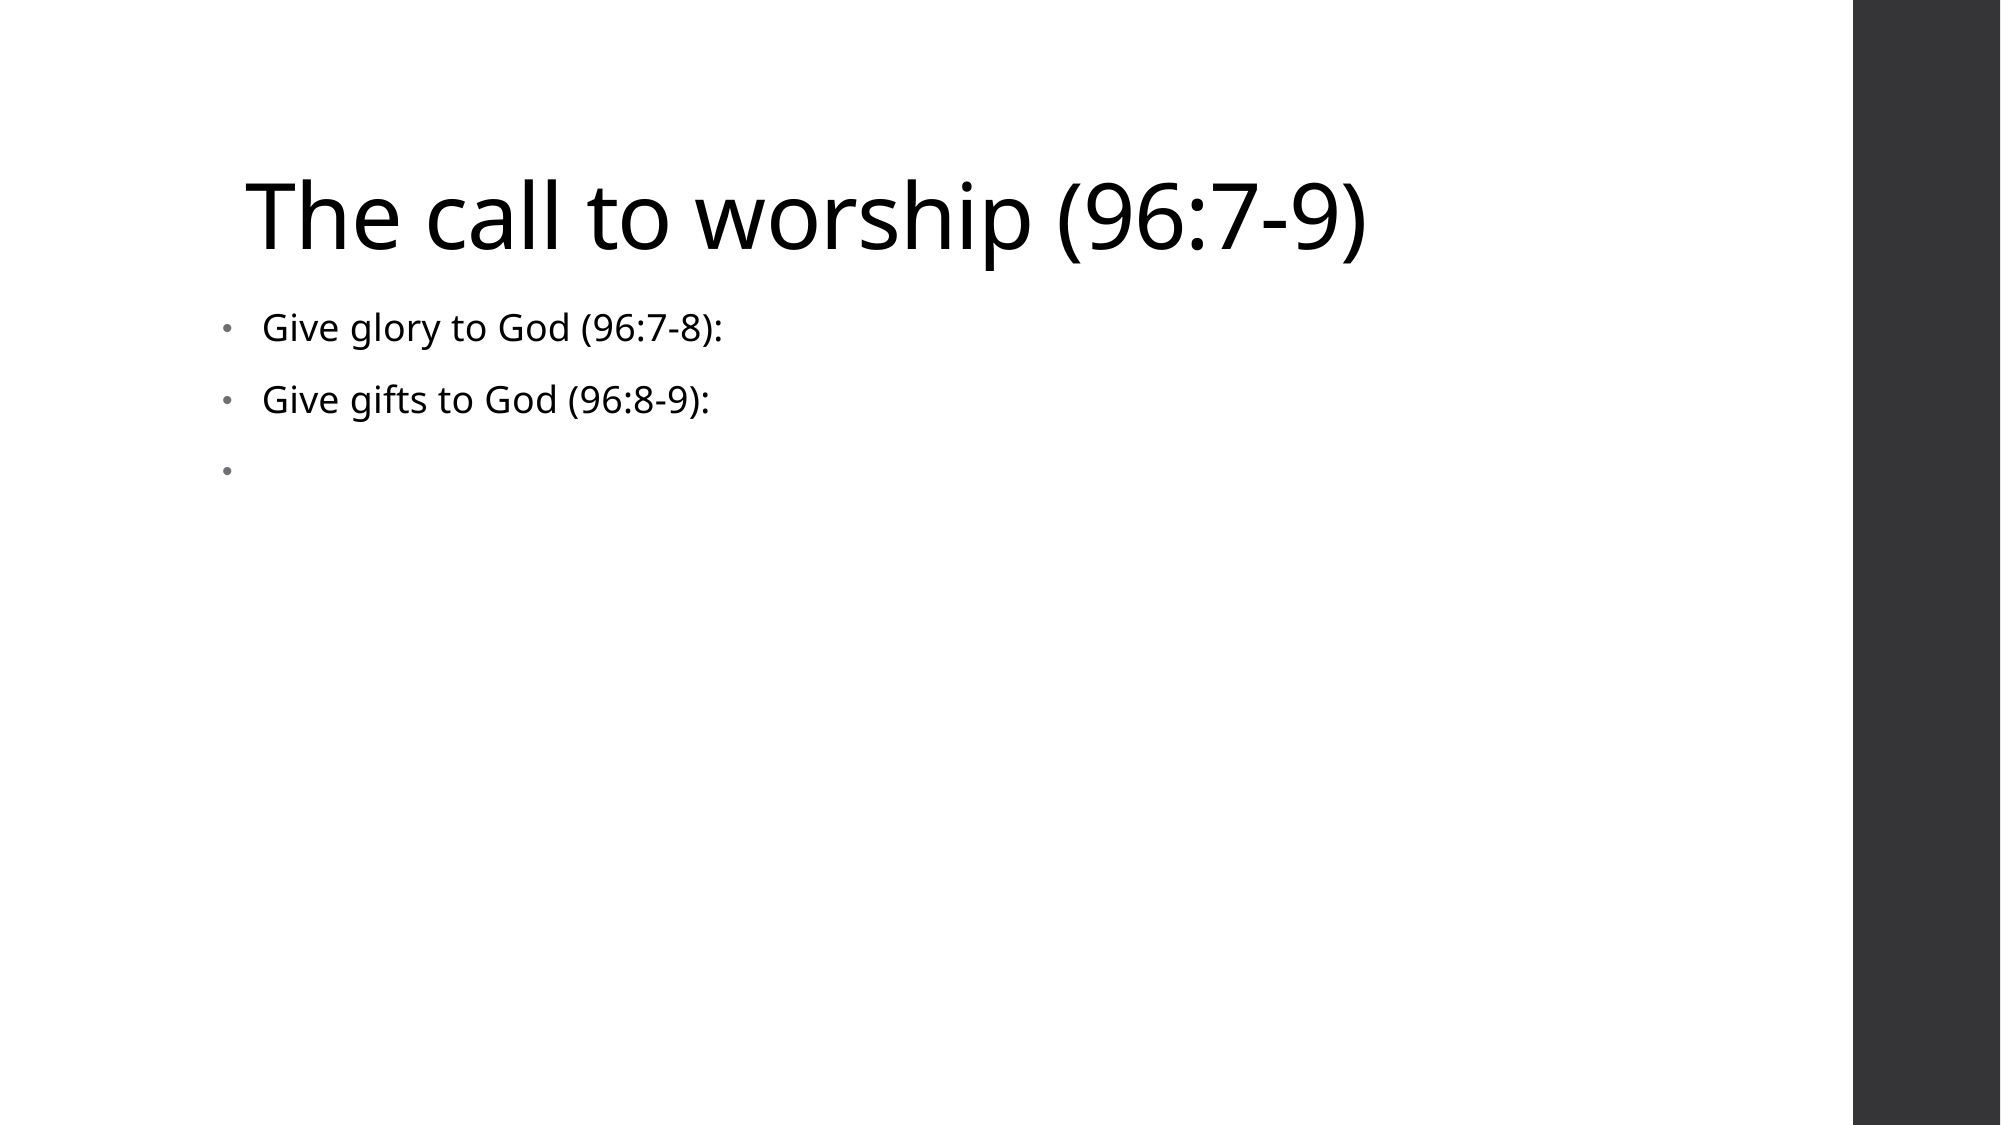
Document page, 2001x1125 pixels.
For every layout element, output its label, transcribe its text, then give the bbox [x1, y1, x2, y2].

title The call to worship (96:7-9) [206, 60, 1797, 278]
list Give glory to God (96:7-8): Give gifts to God (96:8-9): [206, 299, 1617, 1014]
